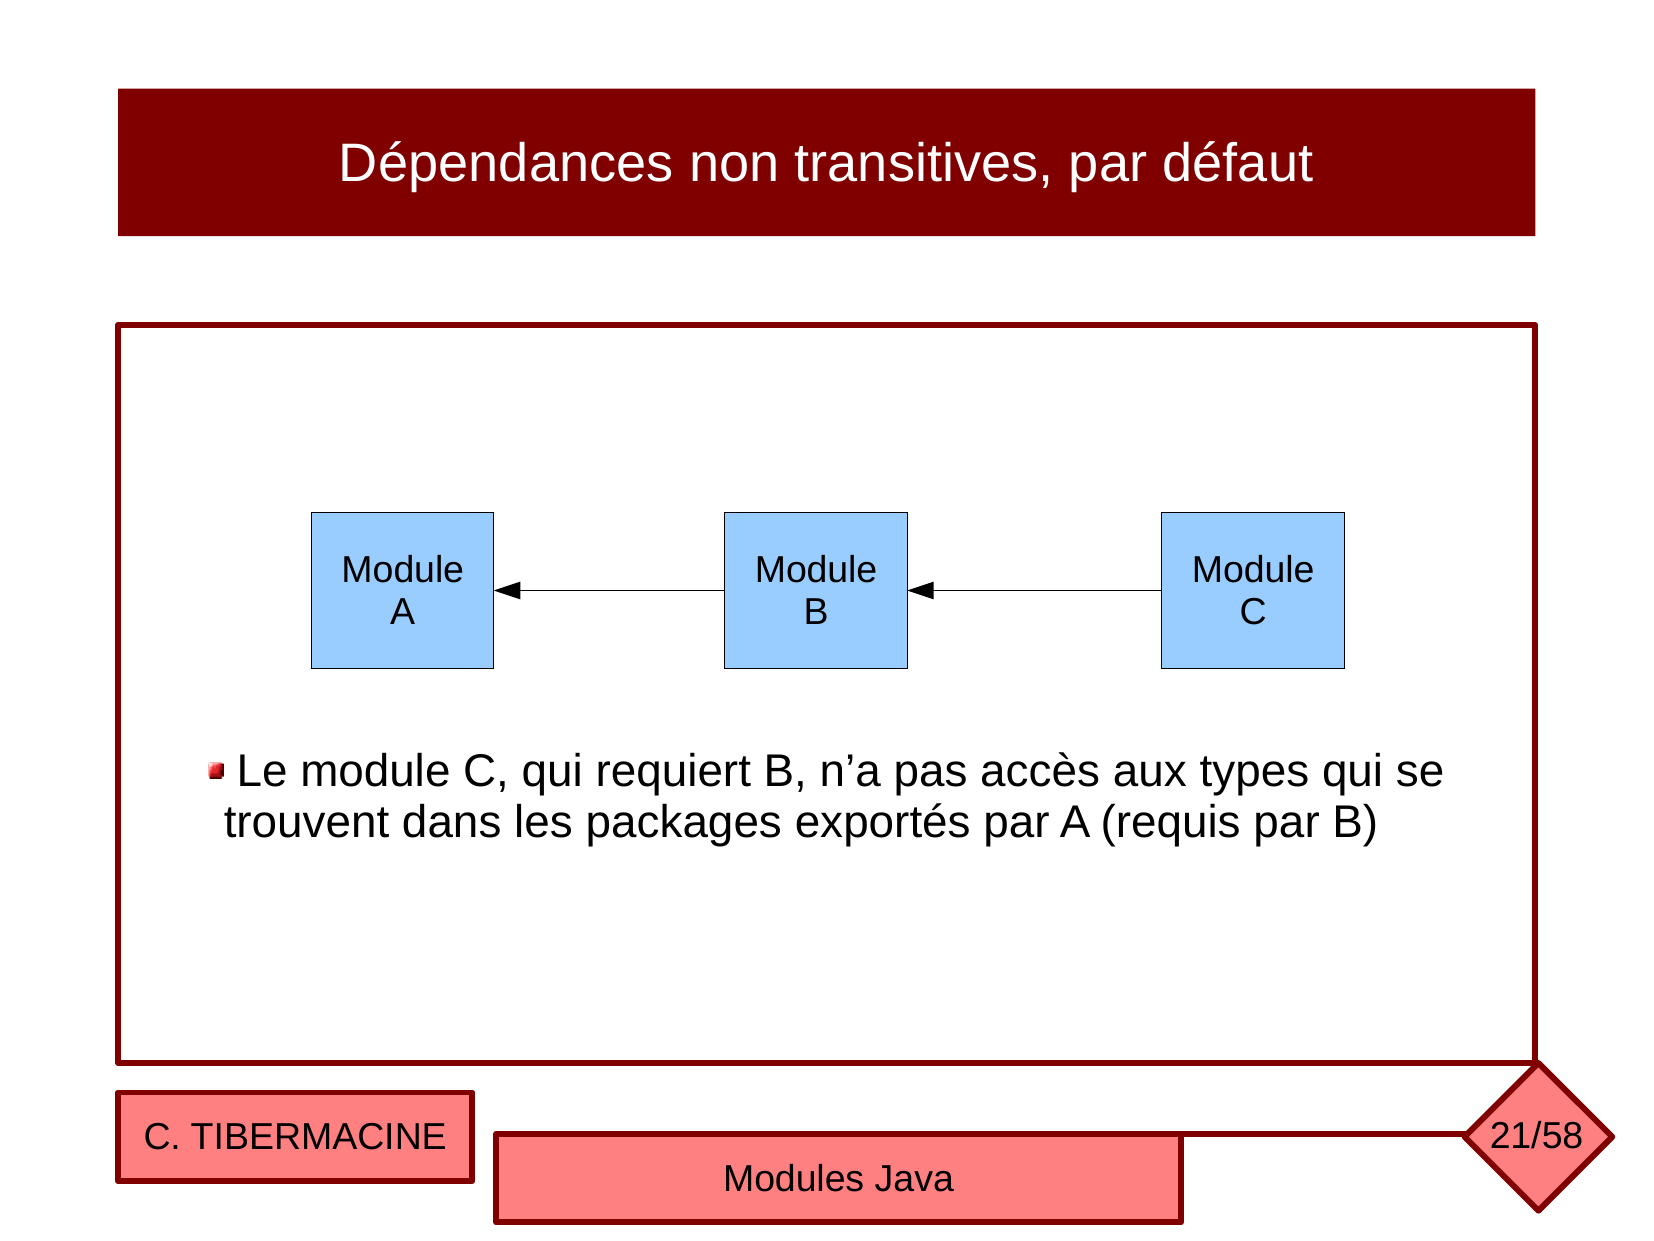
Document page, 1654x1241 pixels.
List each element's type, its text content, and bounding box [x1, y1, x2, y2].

text_box <numéro>/58 [1475, 1107, 1654, 1164]
text_box Dépendances non transitives, par défaut [118, 88, 1536, 237]
text_box Module C [1161, 512, 1345, 669]
text_box C. TIBERMACINE [118, 1092, 473, 1182]
text_box [1494, 1062, 1583, 1107]
text_box Module B [724, 512, 908, 669]
text_box Modules Java [496, 1133, 1182, 1223]
text_box Le module C, qui requiert B, n’a pas accès aux types qui se trouvent dans les packages exportés par A (requis par B) [118, 324, 1536, 1063]
text_box Module A [311, 512, 494, 669]
text_box [1464, 1126, 1475, 1148]
picture [208, 762, 224, 779]
text_box [1491, 1164, 1586, 1211]
